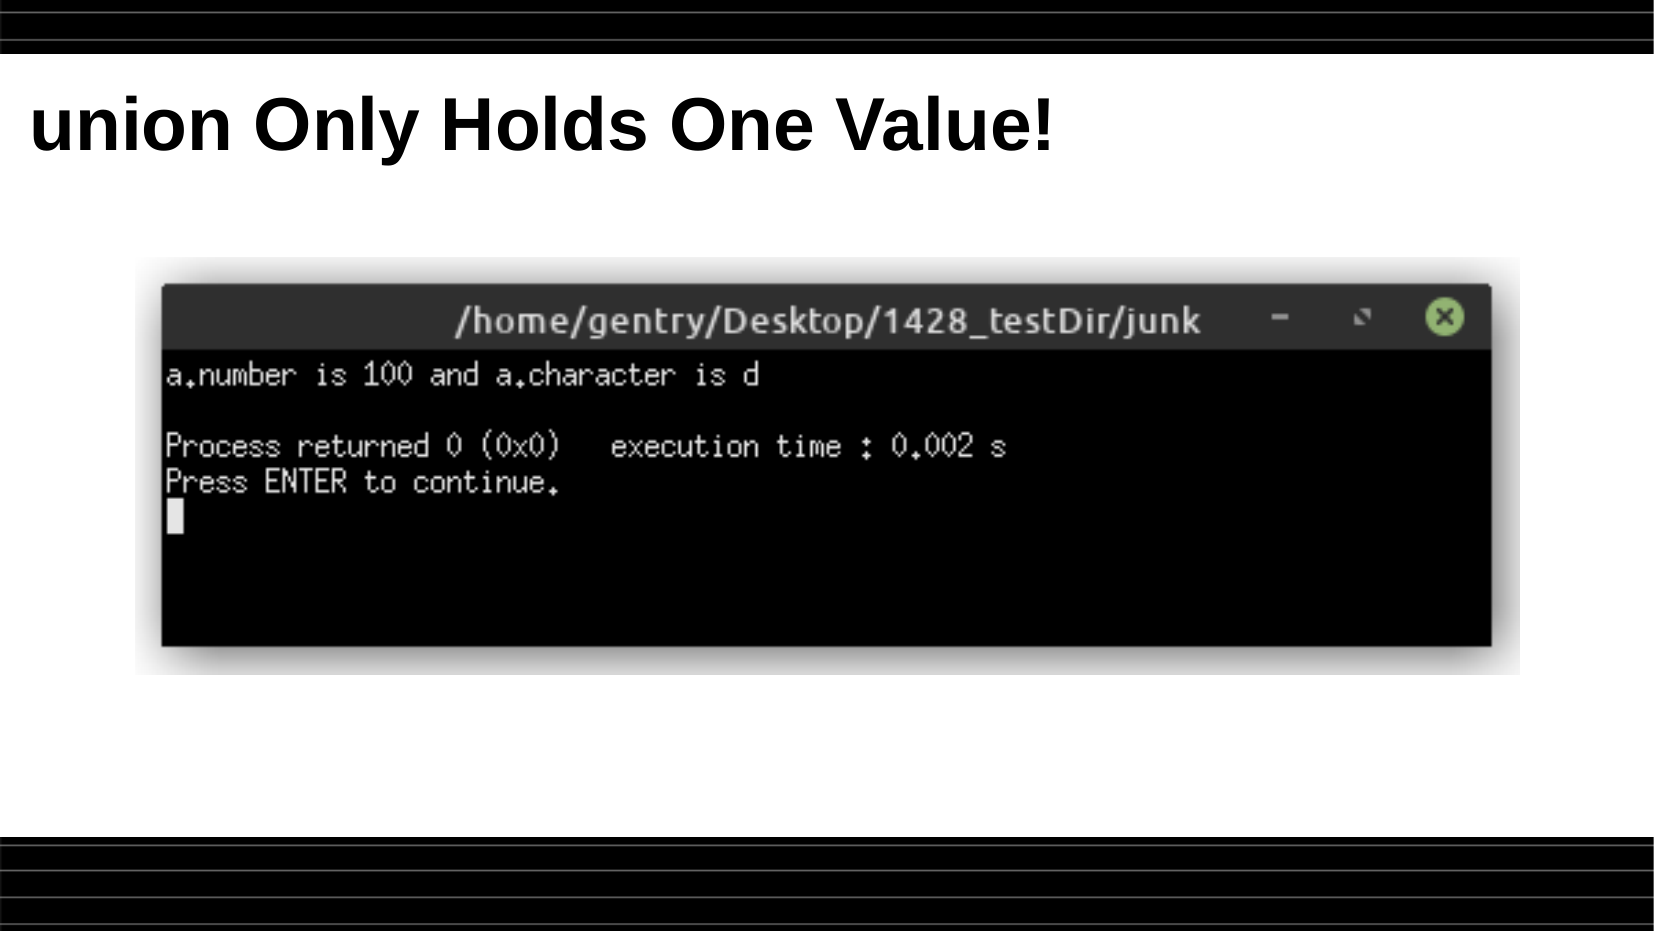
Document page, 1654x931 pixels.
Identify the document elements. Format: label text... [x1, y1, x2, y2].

picture [0, 0, 1654, 54]
picture [0, 837, 1654, 931]
text_box union Only Holds One Value! [15, 75, 1546, 174]
picture [135, 257, 1520, 676]
